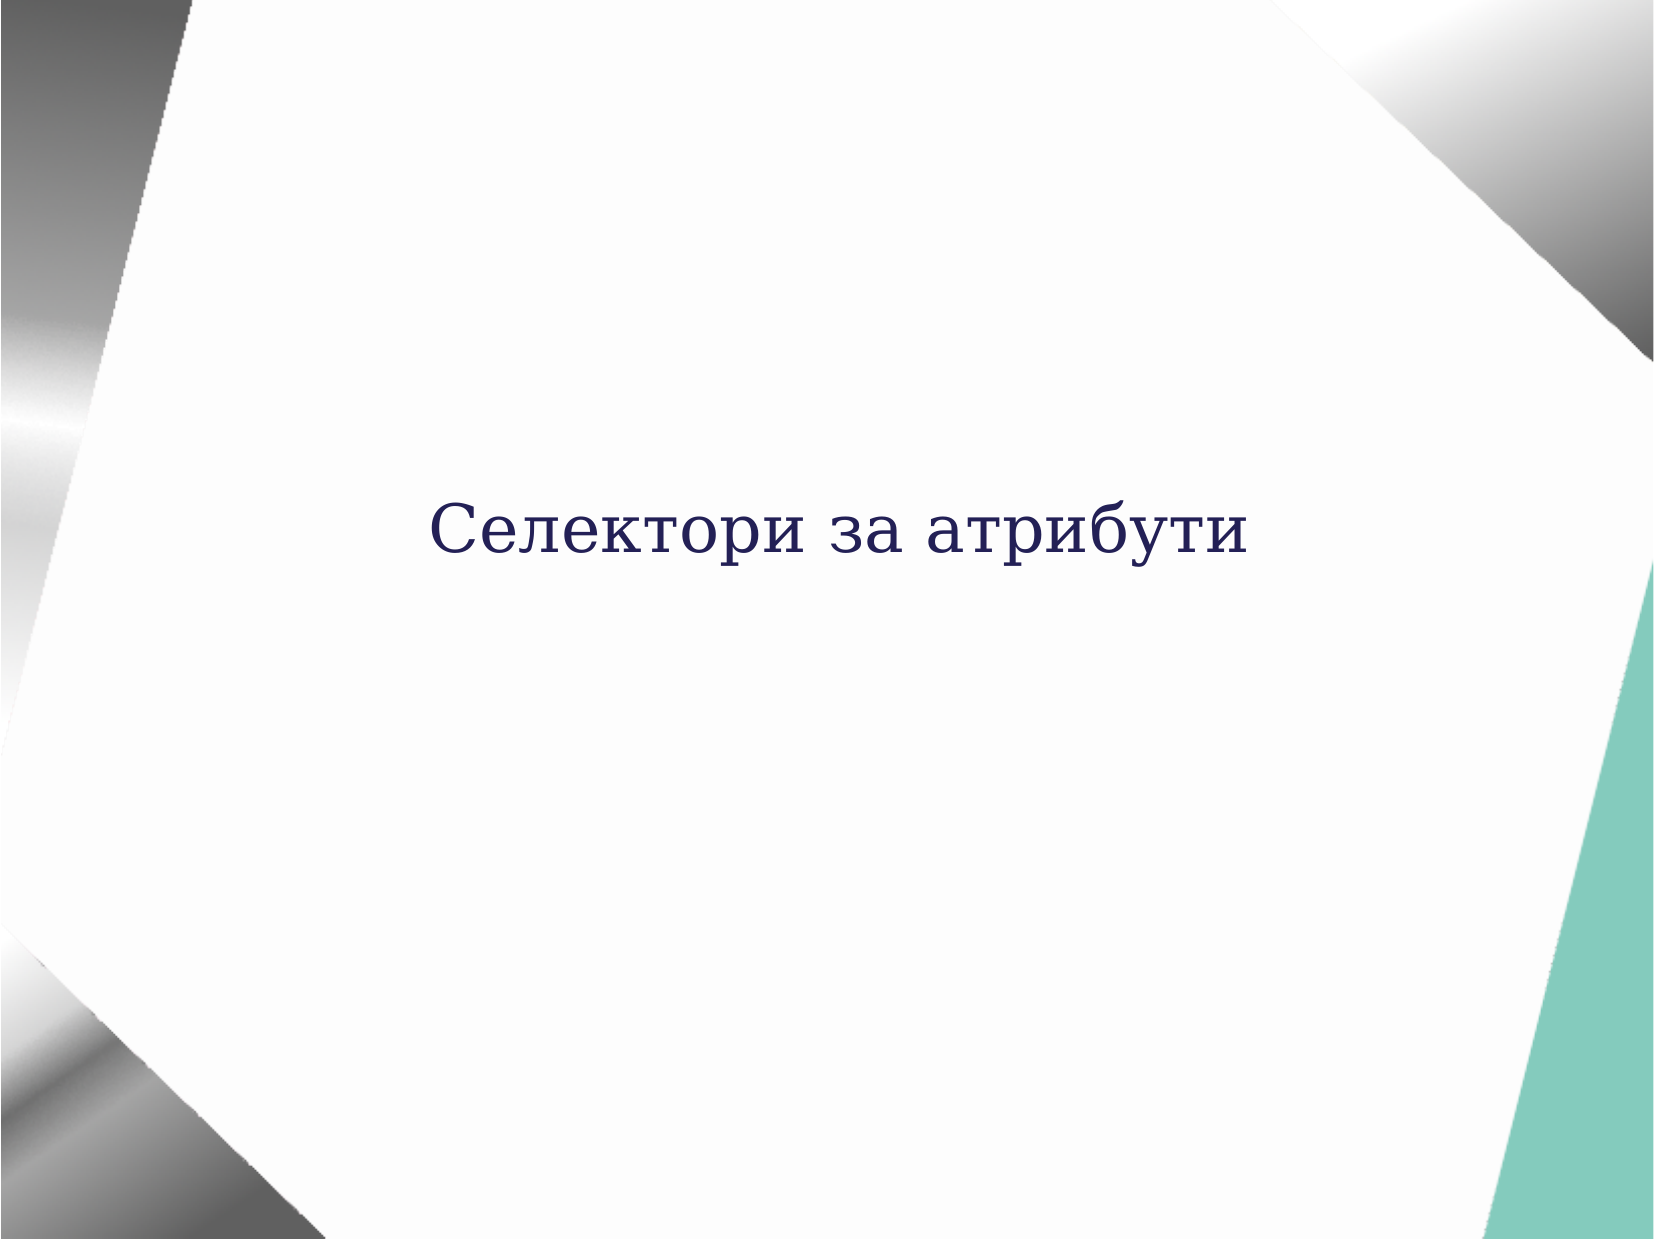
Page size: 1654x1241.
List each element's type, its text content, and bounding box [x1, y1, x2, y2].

picture [1, 0, 1654, 1239]
text_box Селектори за атрибути [285, 405, 1395, 654]
